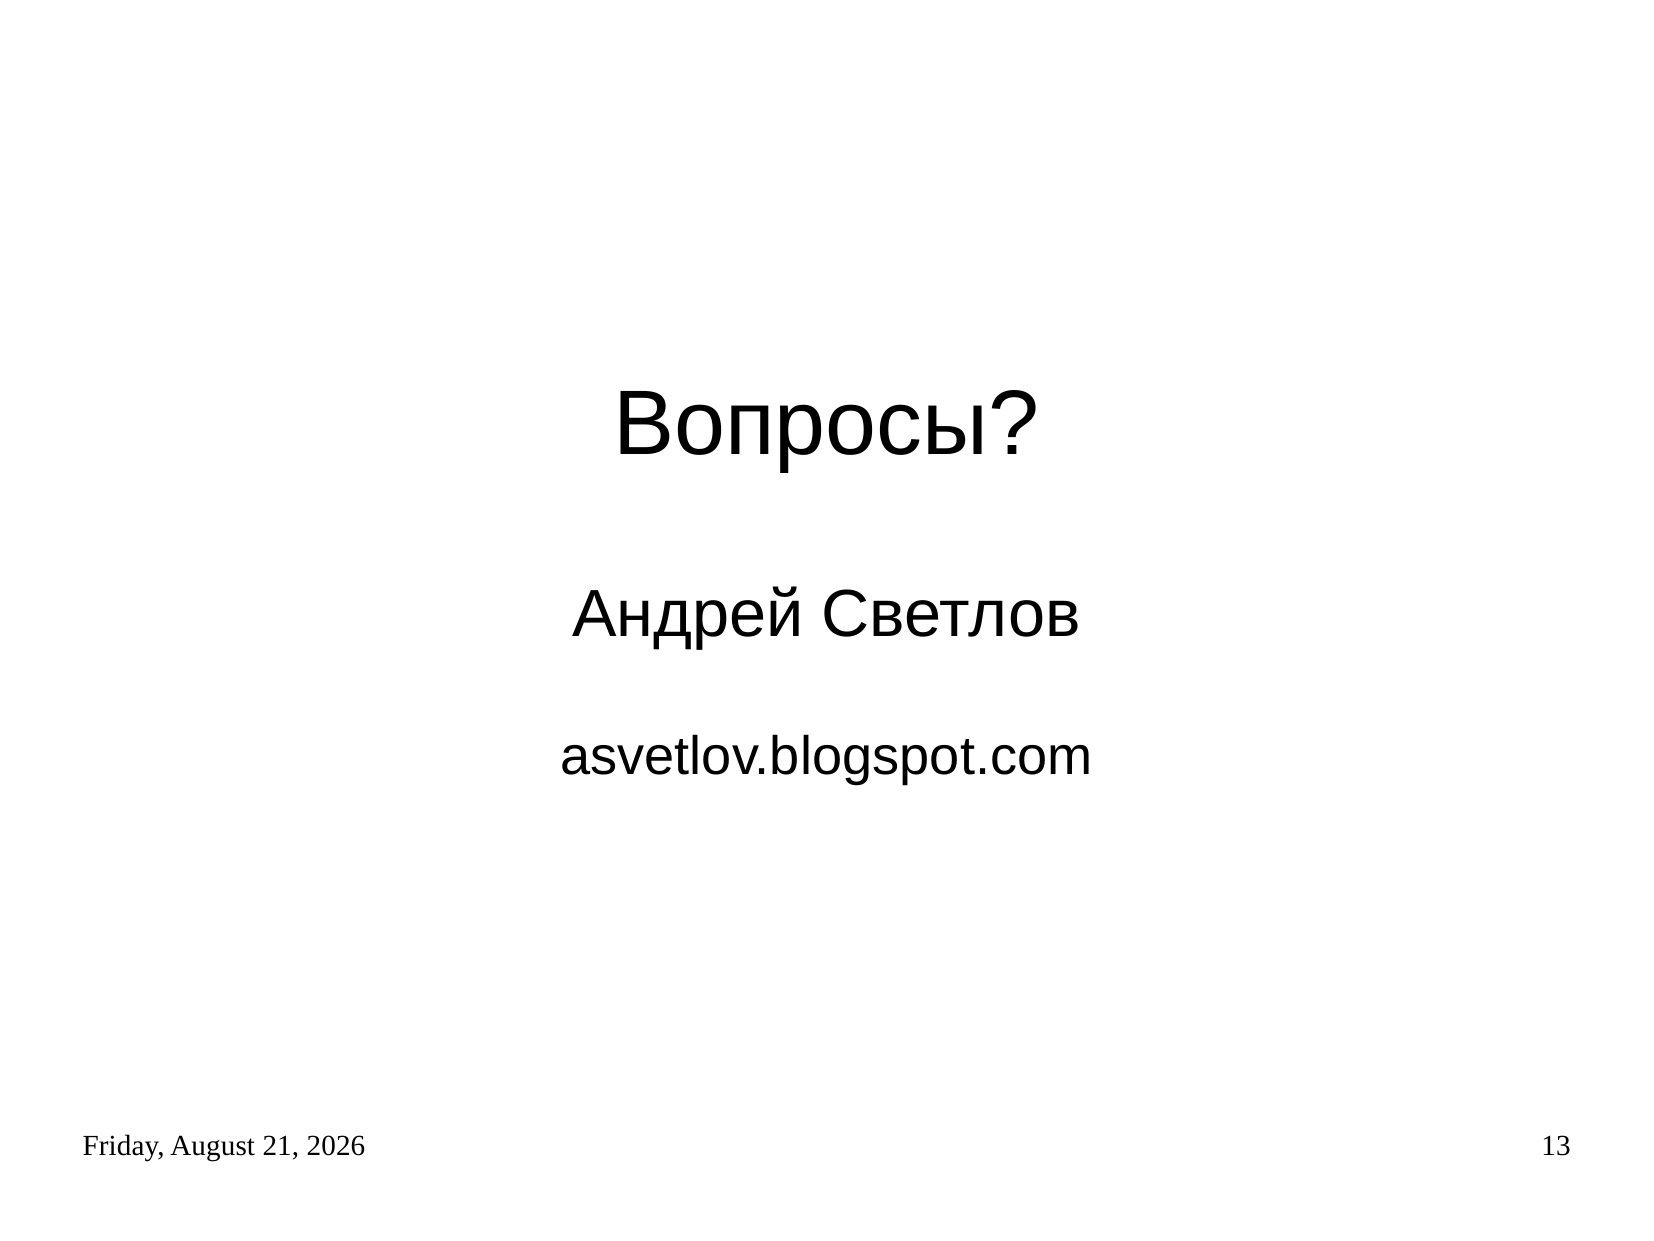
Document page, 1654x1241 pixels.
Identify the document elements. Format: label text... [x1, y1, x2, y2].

subtitle Вопросы? Андрей Светлов asvetlov.blogspot.com [82, 49, 1571, 1109]
